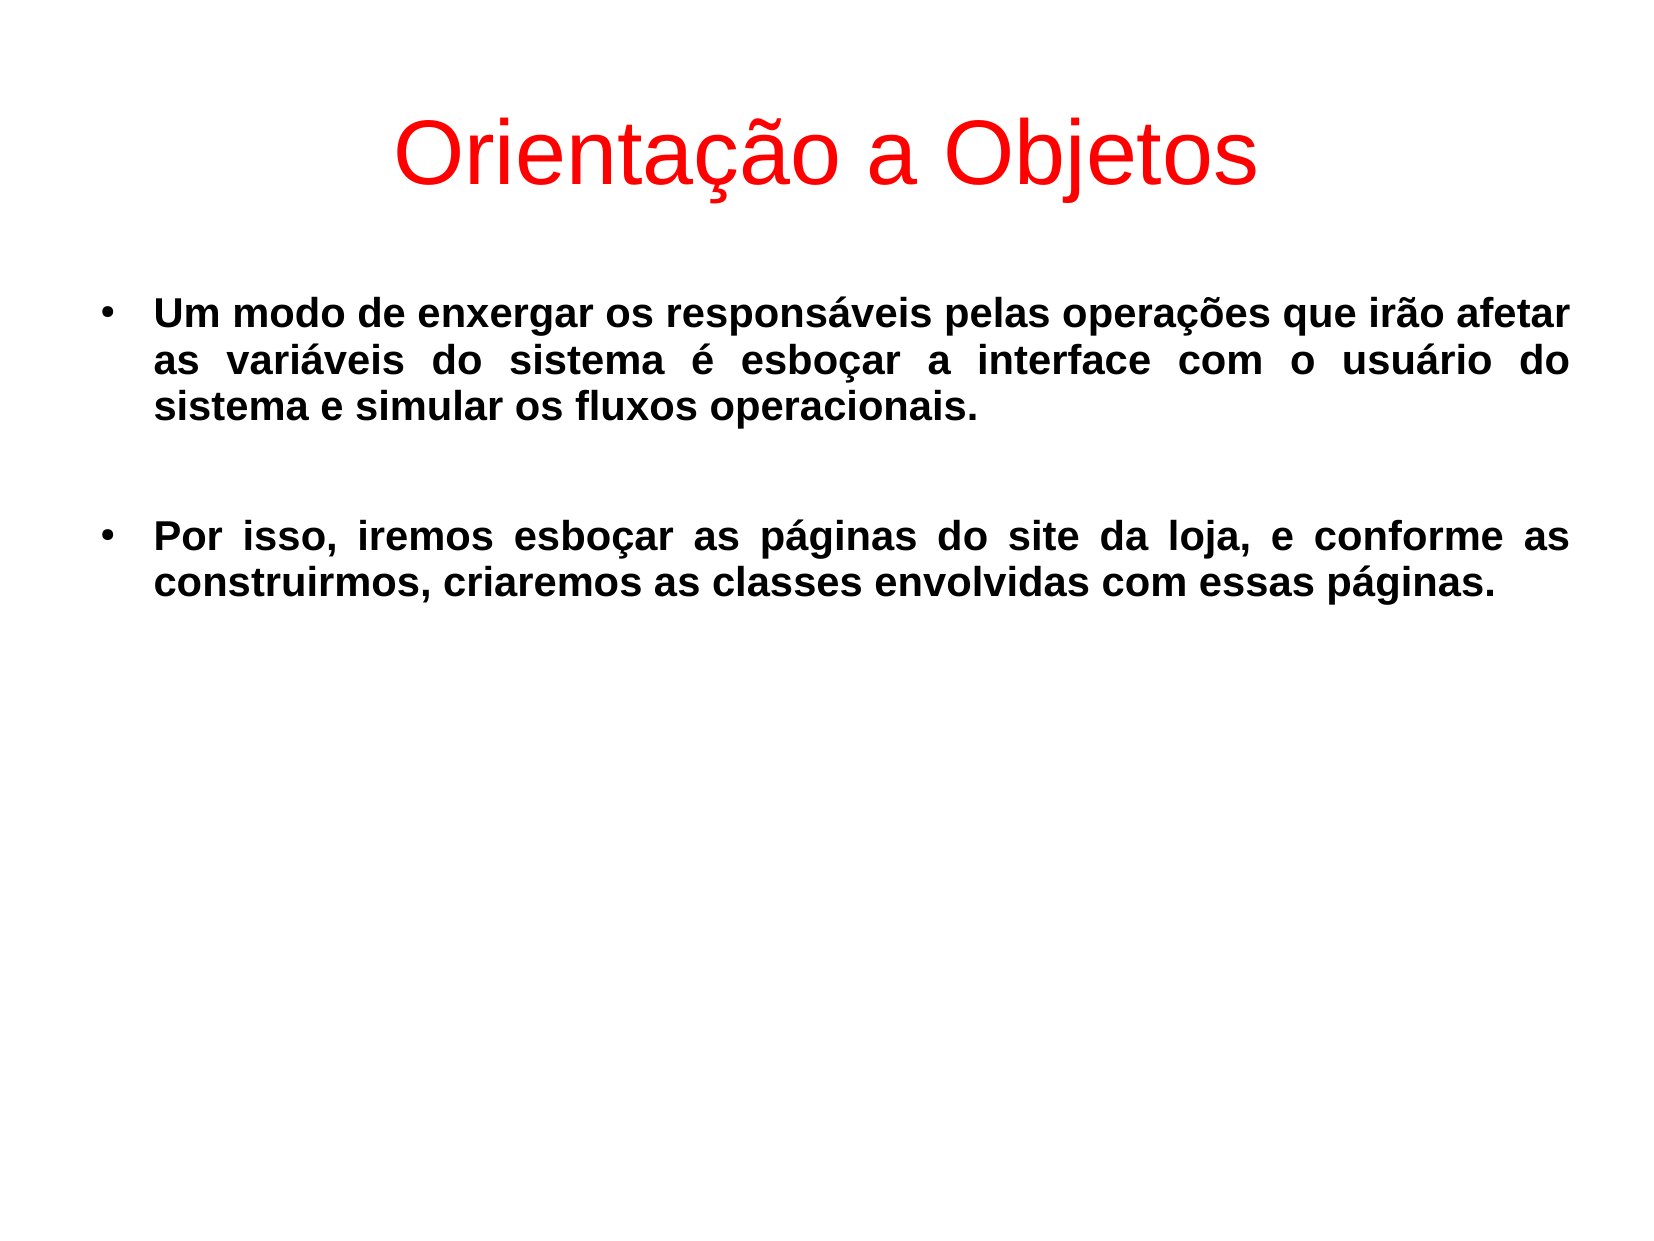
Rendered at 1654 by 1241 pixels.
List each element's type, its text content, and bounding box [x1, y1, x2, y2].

title Orientação a Objetos [82, 49, 1571, 257]
list Um modo de enxergar os responsáveis pelas operações que irão afetar as variáveis do sistema é esboçar a interface com o usuário do sistema e simular os fluxos operacionais. Por isso, iremos esboçar as páginas do site da loja, e conforme as construirmos, criaremos as classes envolvidas com essas páginas. [82, 290, 1571, 1010]
